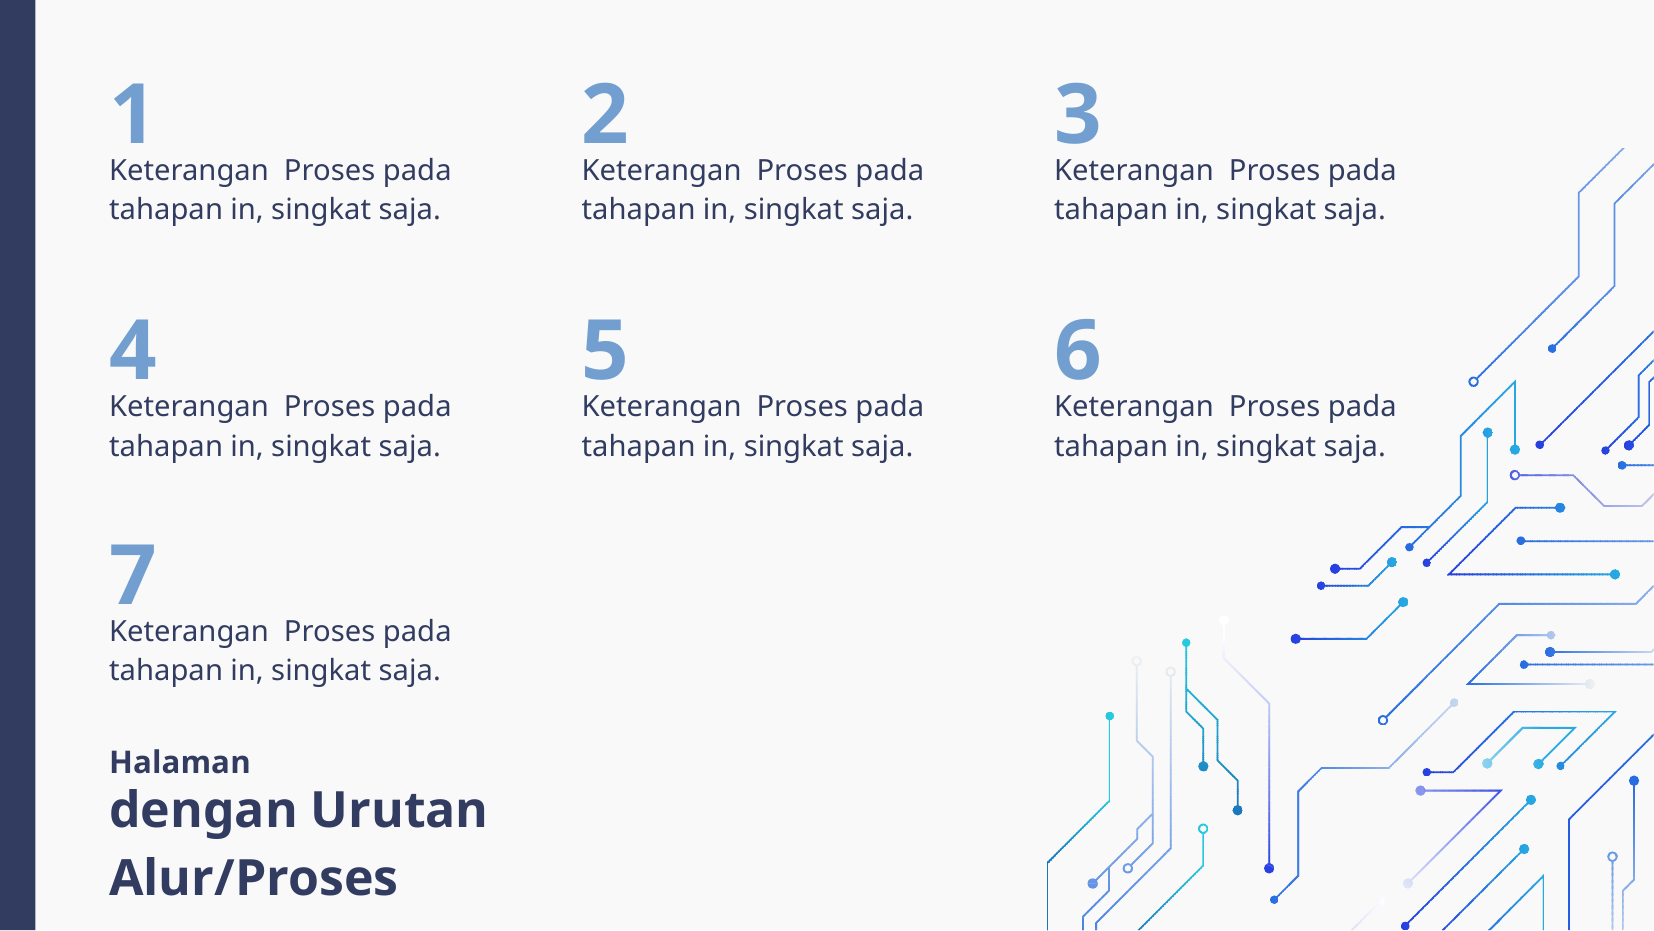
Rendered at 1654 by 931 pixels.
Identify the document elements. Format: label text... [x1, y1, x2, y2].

text_box 3 [1039, 47, 1430, 167]
text_box 2 [566, 47, 957, 167]
text_box [0, 0, 36, 931]
text_box 5 [566, 283, 957, 404]
text_box Keterangan Proses pada tahapan in, singkat saja. [1039, 167, 1430, 237]
text_box Keterangan Proses pada tahapan in, singkat saja. [566, 404, 957, 473]
text_box Keterangan Proses pada tahapan in, singkat saja. [1039, 404, 1430, 473]
text_box Keterangan Proses pada tahapan in, singkat saja. [94, 628, 485, 697]
text_box 6 [1039, 283, 1430, 404]
text_box 7 [94, 507, 485, 628]
text_box dengan Urutan Alur/Proses [94, 766, 780, 907]
text_box Halaman [94, 732, 509, 787]
text_box Keterangan Proses pada tahapan in, singkat saja. [566, 167, 957, 237]
text_box 4 [94, 283, 485, 404]
text_box Keterangan Proses pada tahapan in, singkat saja. [94, 404, 485, 473]
text_box 1 [94, 47, 485, 167]
text_box Keterangan Proses pada tahapan in, singkat saja. [94, 167, 485, 237]
